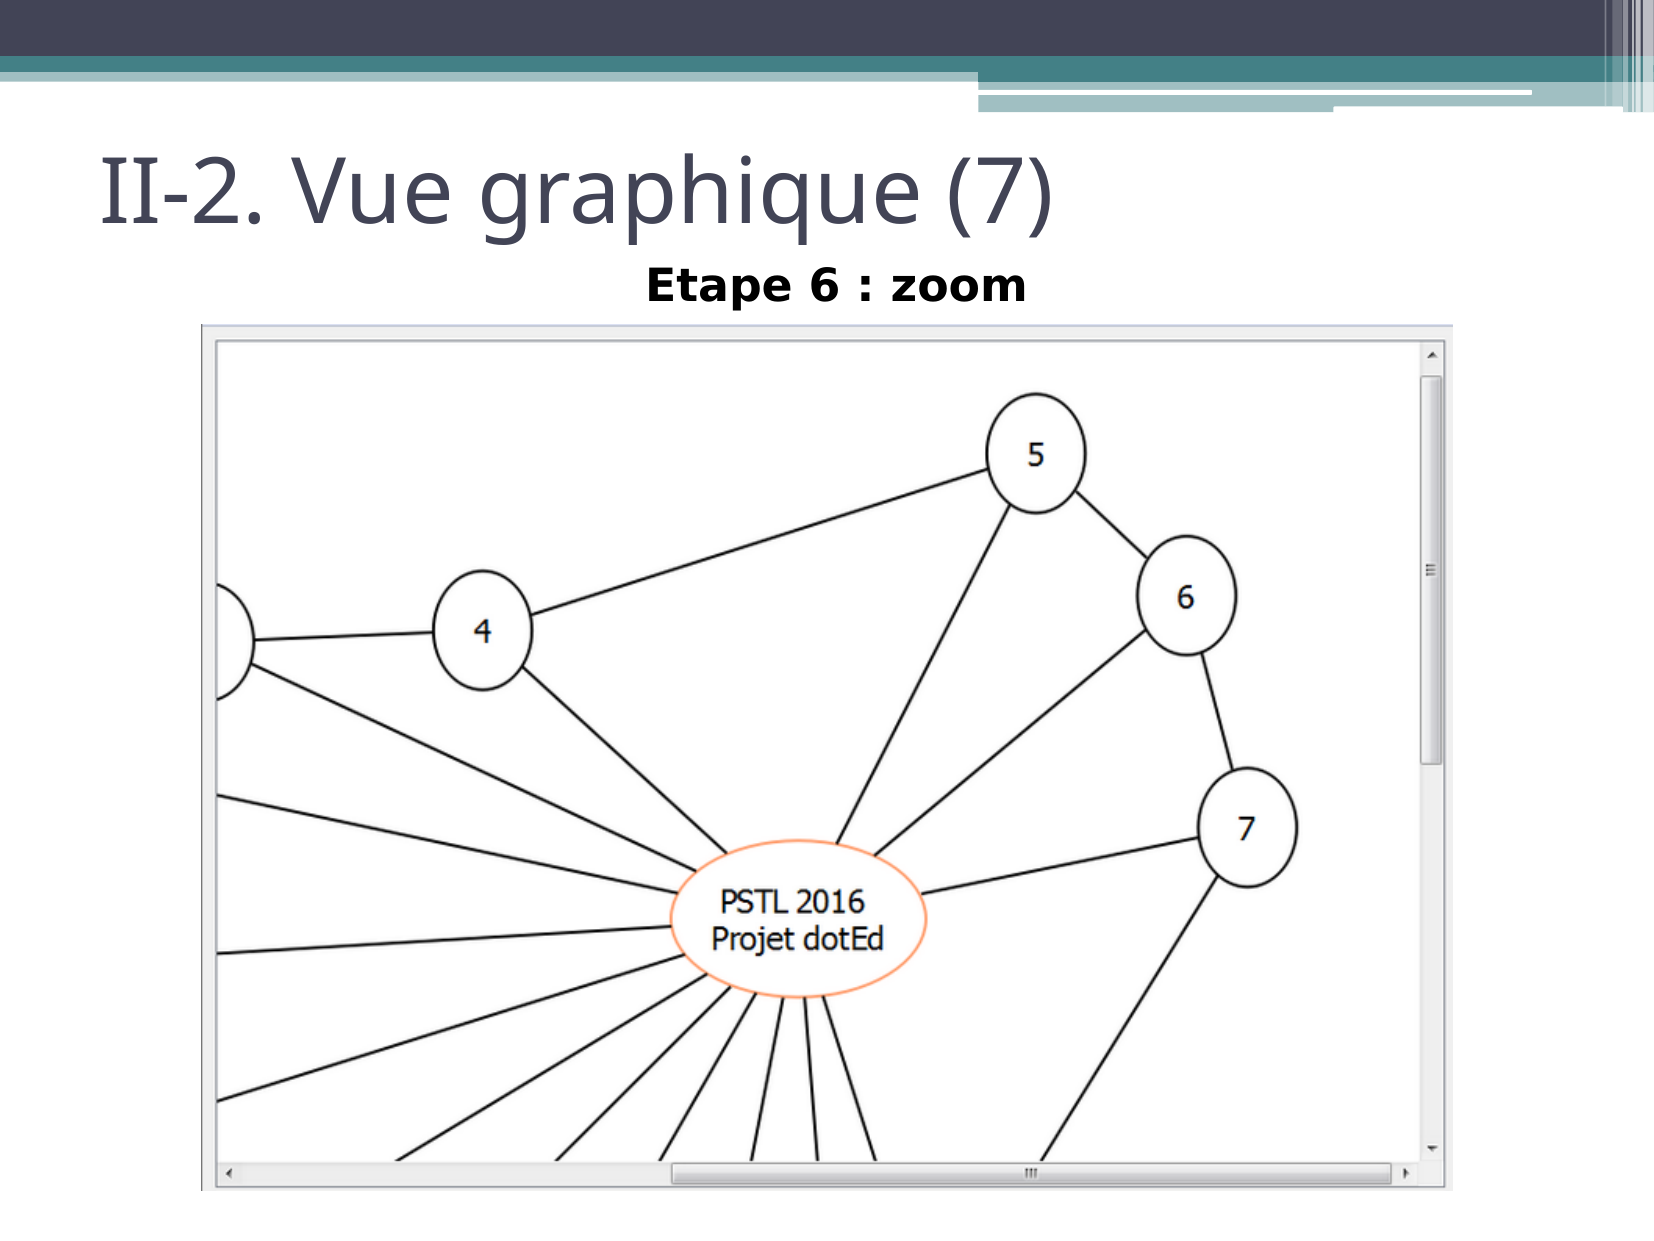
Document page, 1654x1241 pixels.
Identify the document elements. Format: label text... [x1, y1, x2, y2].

title II-2. Vue graphique (7) [82, 123, 1264, 242]
picture [201, 324, 1453, 1191]
text_box [1185, 1129, 1571, 1216]
text_box Etape 6 : zoom [82, 247, 1571, 1064]
